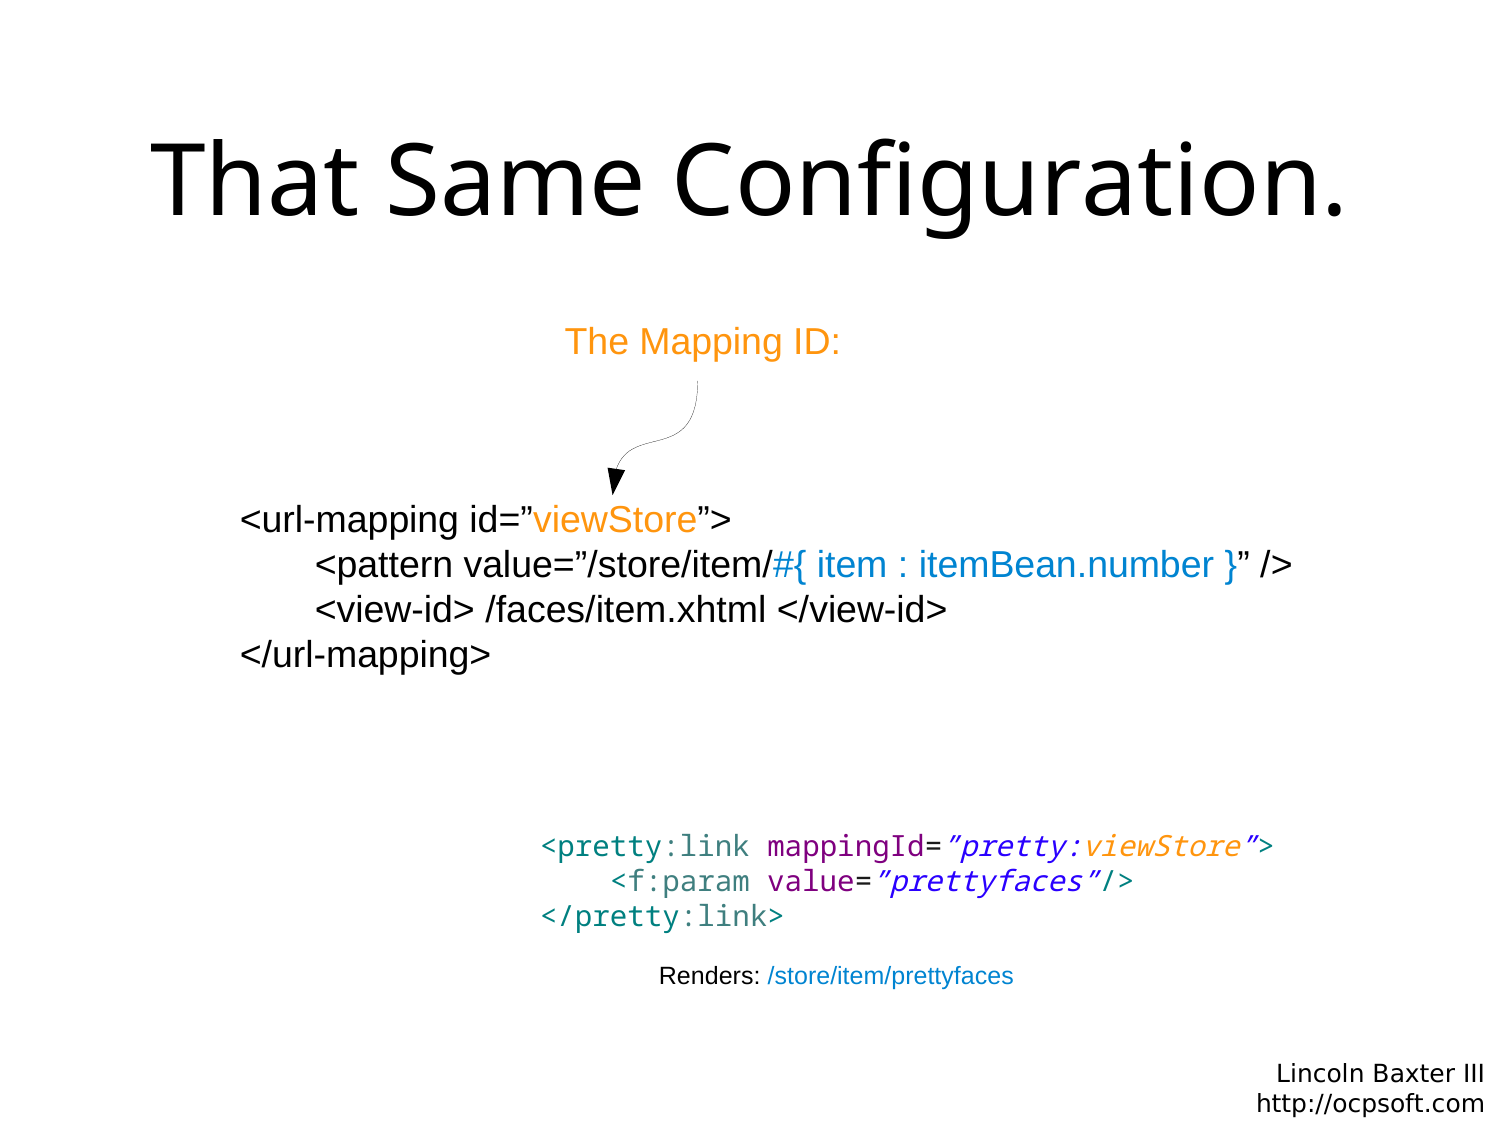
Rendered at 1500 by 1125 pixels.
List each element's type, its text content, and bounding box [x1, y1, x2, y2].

title That Same Configuration. [75, 104, 1425, 246]
text_box The Mapping ID: [549, 309, 857, 370]
text_box <url-mapping id=”viewStore”> <pattern value=”/store/item/#{ item : itemBean.number }” /> <view-id> /faces/item.xhtml </view-id> </url-mapping> [225, 487, 1386, 683]
text_box <pretty:link mappingId=”pretty:viewStore”> <f:param value=”prettyfaces”/> </pretty:link> [525, 820, 1313, 941]
text_box Renders: /store/item/prettyfaces [644, 952, 1088, 1013]
